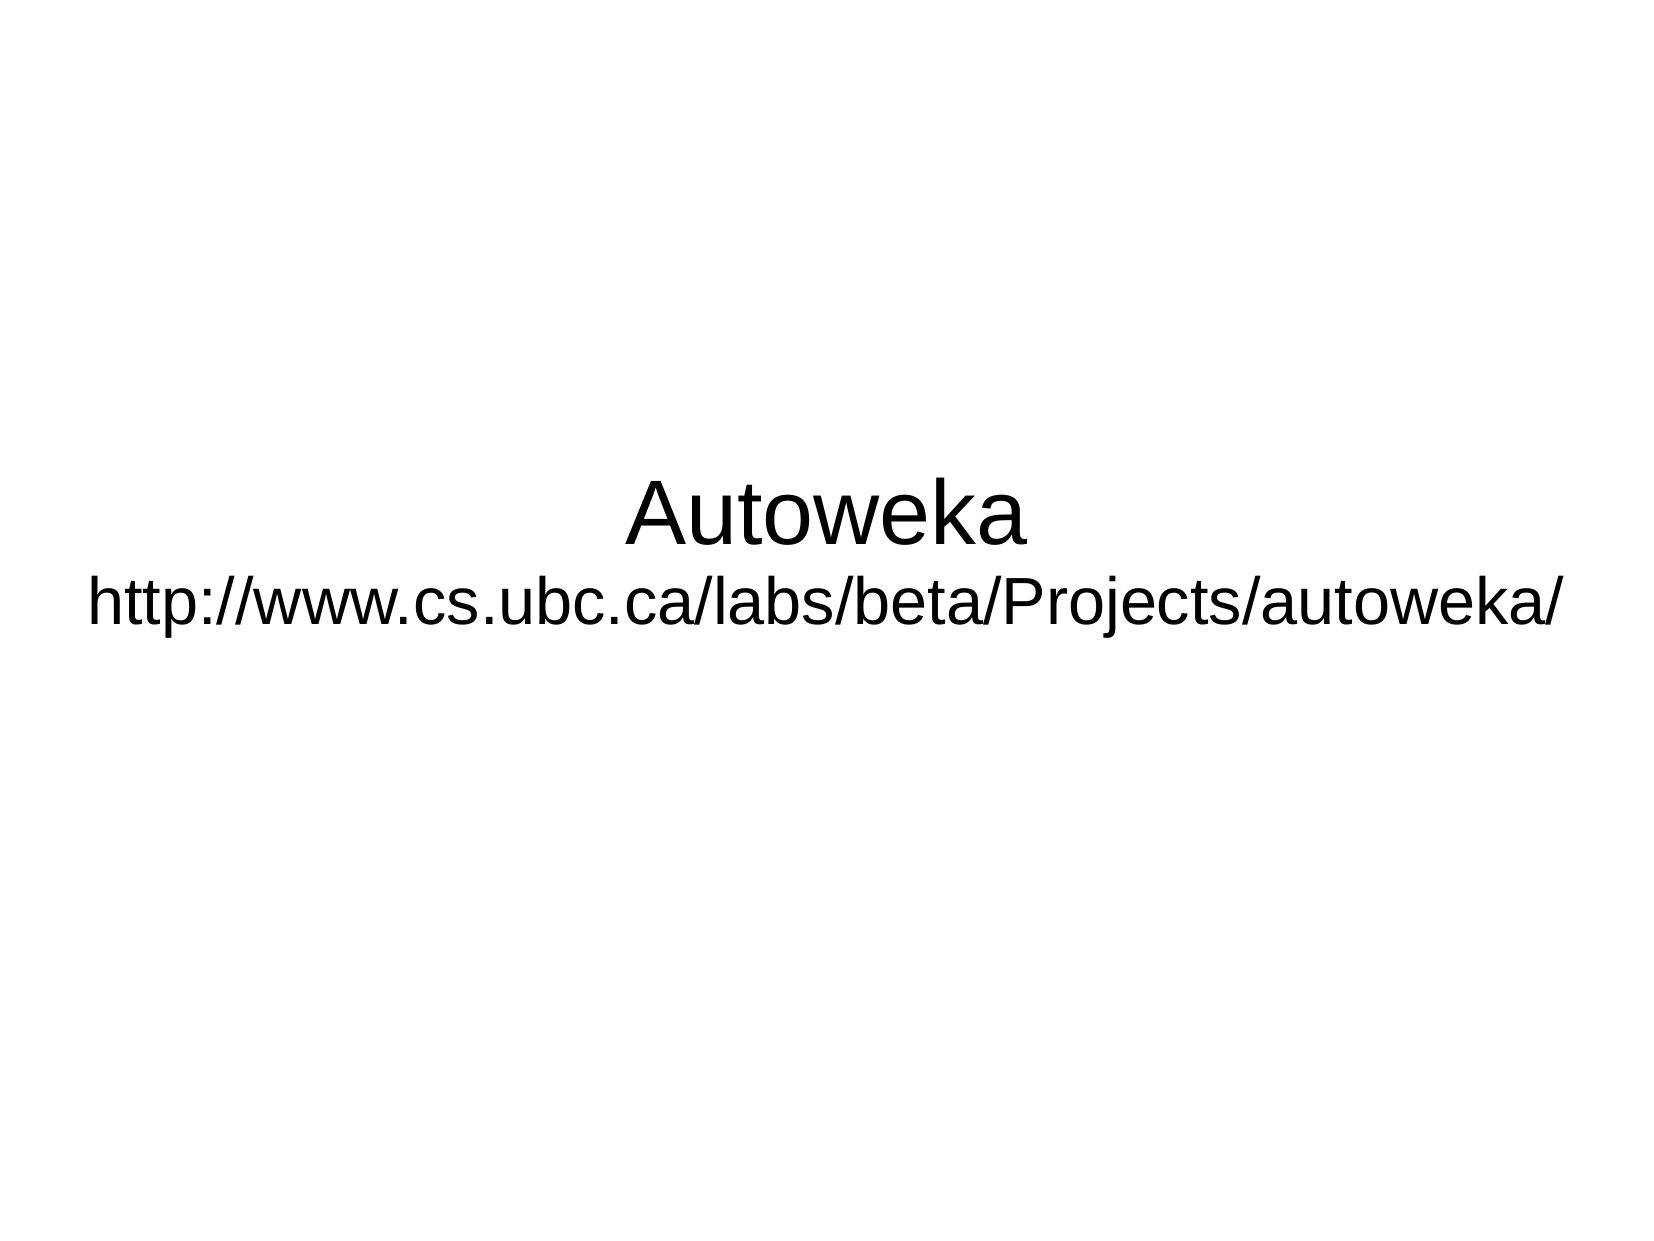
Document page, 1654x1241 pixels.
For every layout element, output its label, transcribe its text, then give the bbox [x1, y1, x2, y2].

title Autoweka http://www.cs.ubc.ca/labs/beta/Projects/autoweka/ [82, 446, 1571, 654]
